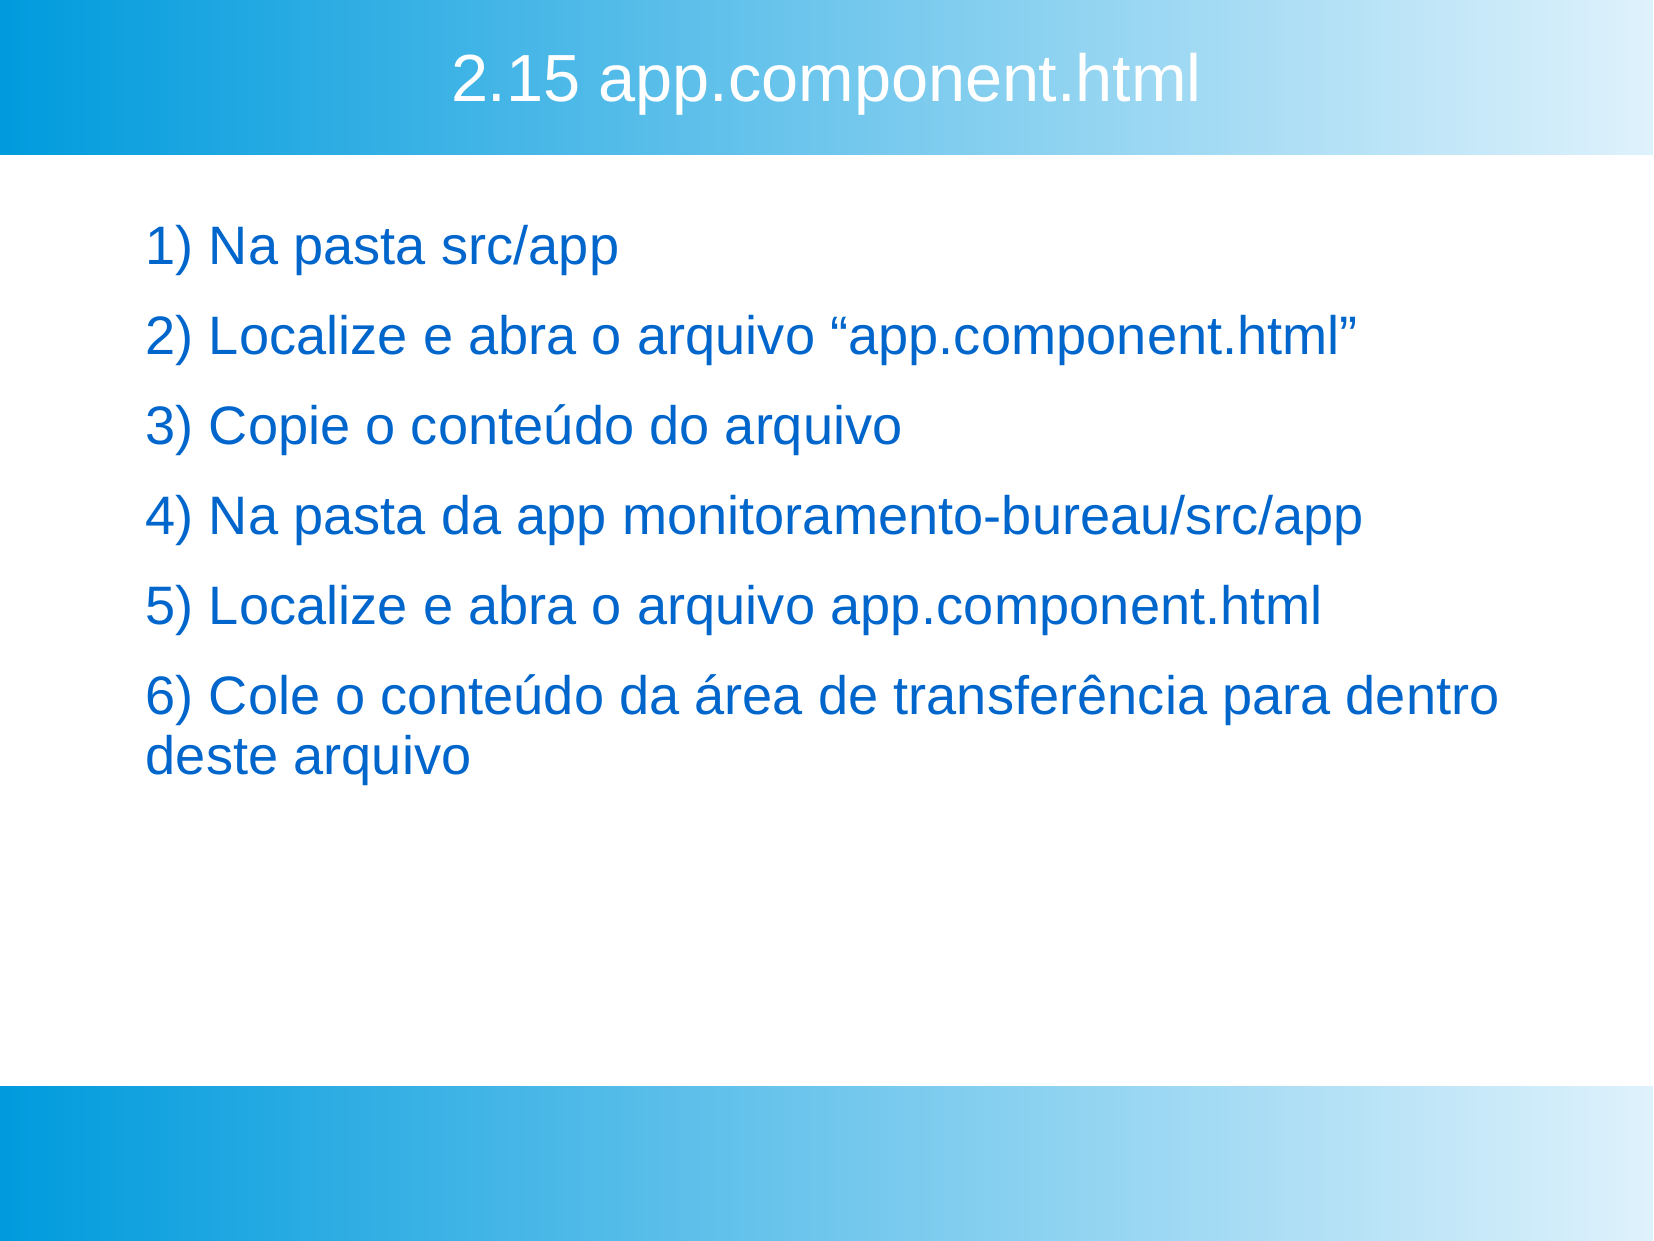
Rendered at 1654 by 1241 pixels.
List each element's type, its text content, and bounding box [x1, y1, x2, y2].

title 2.15 app.component.html [82, 25, 1571, 131]
list 1) Na pasta src/app 2) Localize e abra o arquivo “app.component.html” 3) Copie o conteúdo do arquivo 4) Na pasta da app monitoramento-bureau/src/app 5) Localize e abra o arquivo app.component.html 6) Cole o conteúdo da área de transferência para dentro deste arquivo [75, 215, 1564, 1036]
